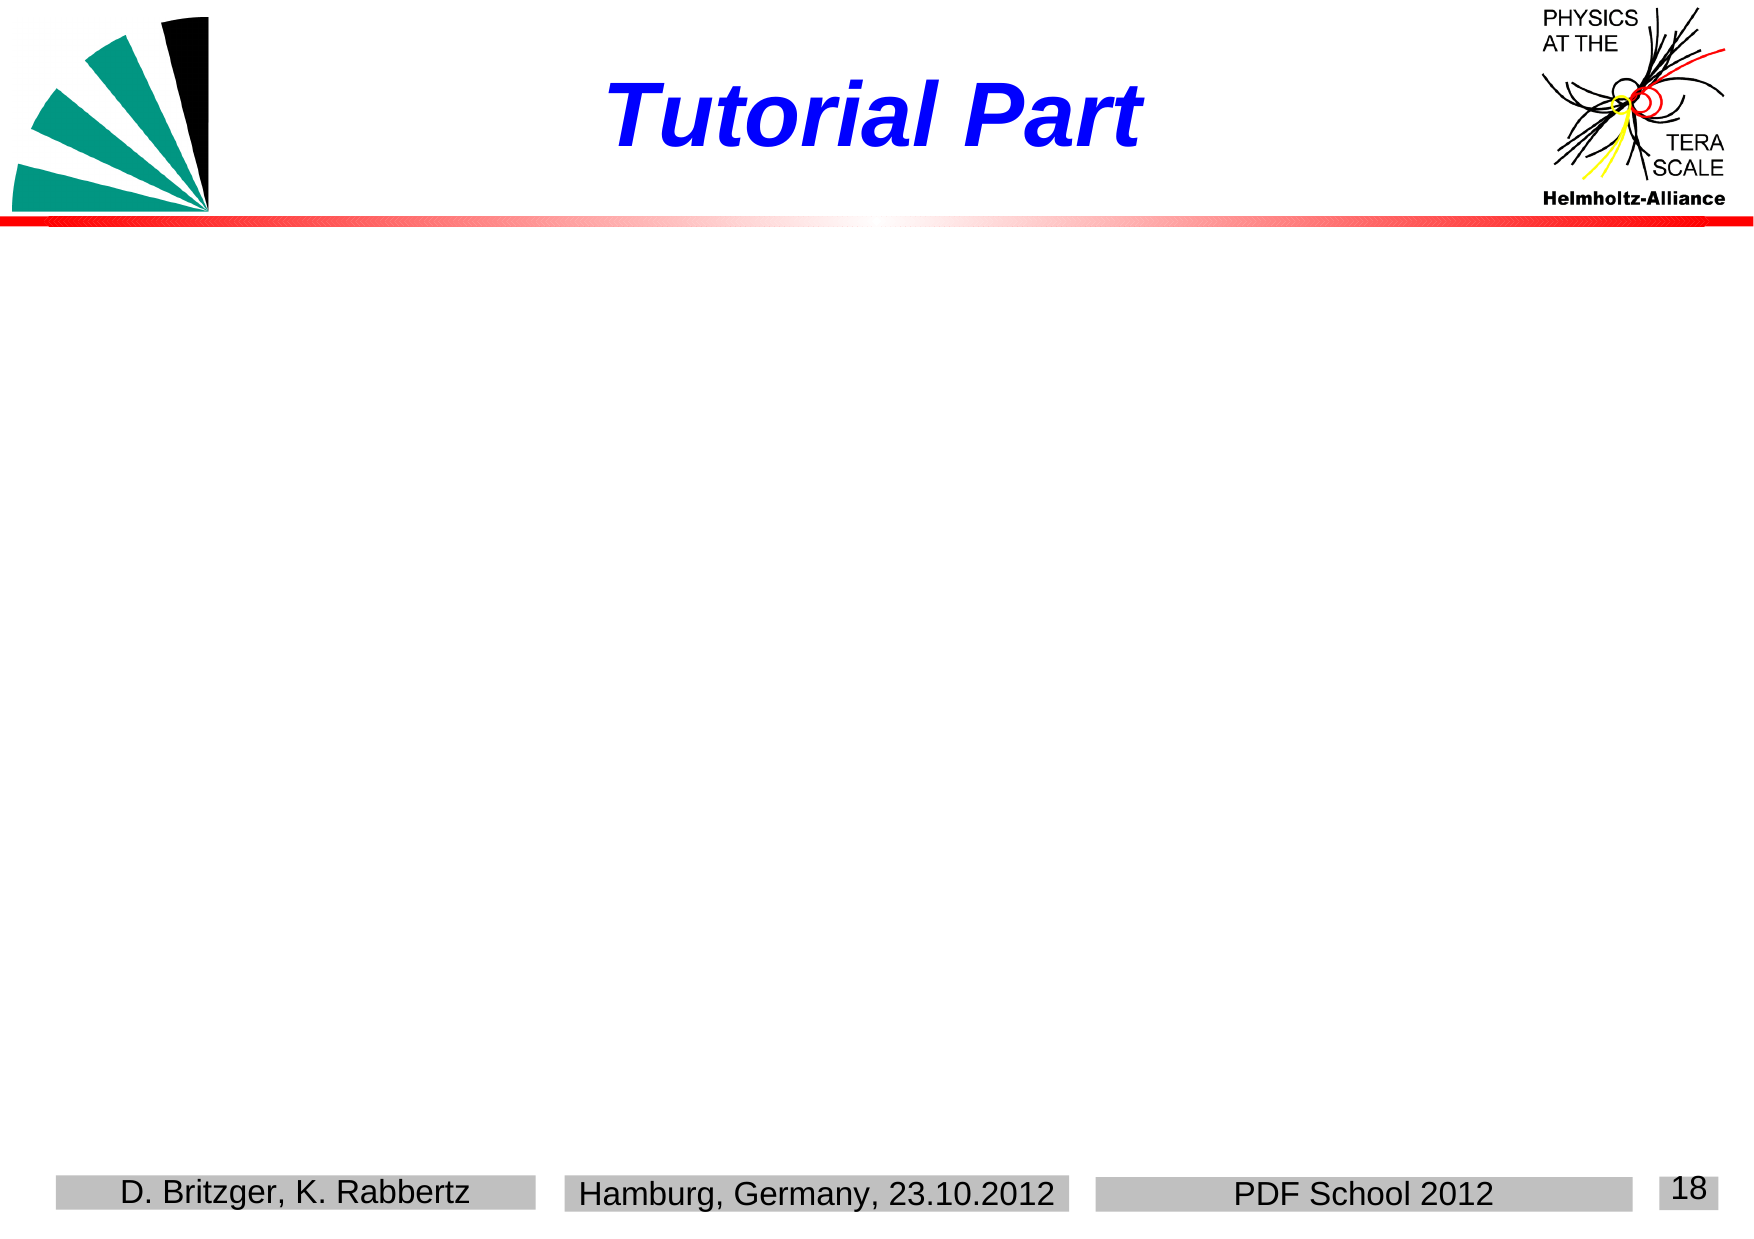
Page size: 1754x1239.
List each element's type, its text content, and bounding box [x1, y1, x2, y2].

picture [12, 17, 209, 214]
title Tutorial Part [220, 16, 1525, 213]
picture [1524, 0, 1742, 216]
